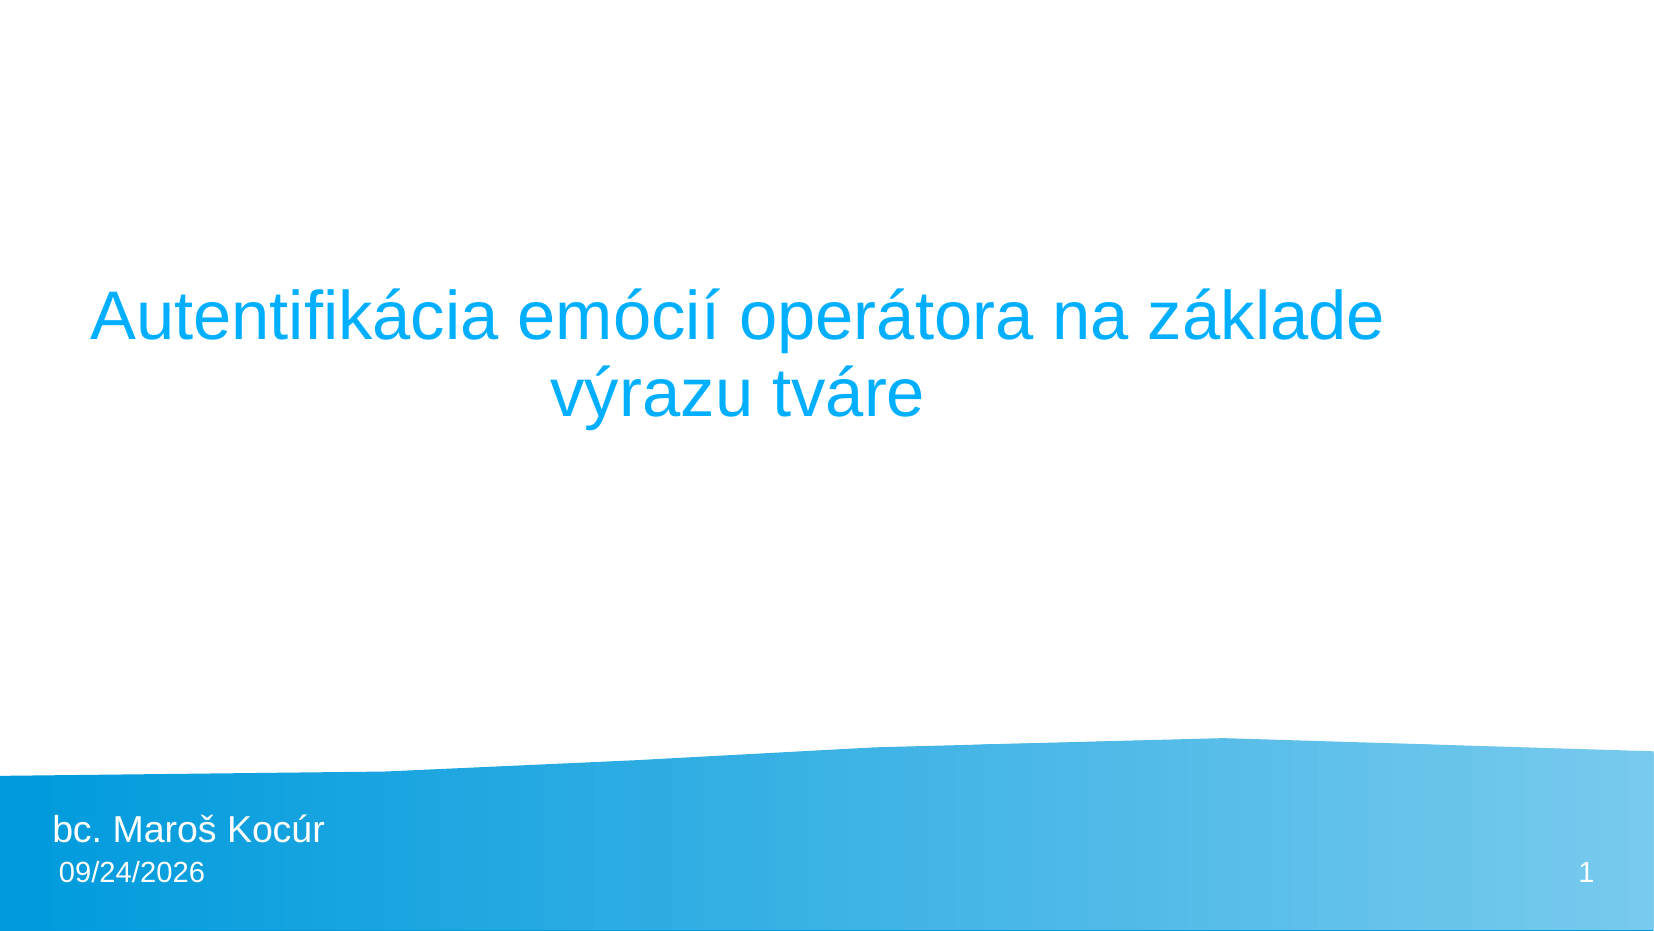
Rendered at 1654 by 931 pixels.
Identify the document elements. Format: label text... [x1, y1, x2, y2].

title Autentifikácia emócií operátora na základe výrazu tváre [0, 265, 1477, 443]
text_box bc. Maroš Kocúr [37, 801, 413, 901]
